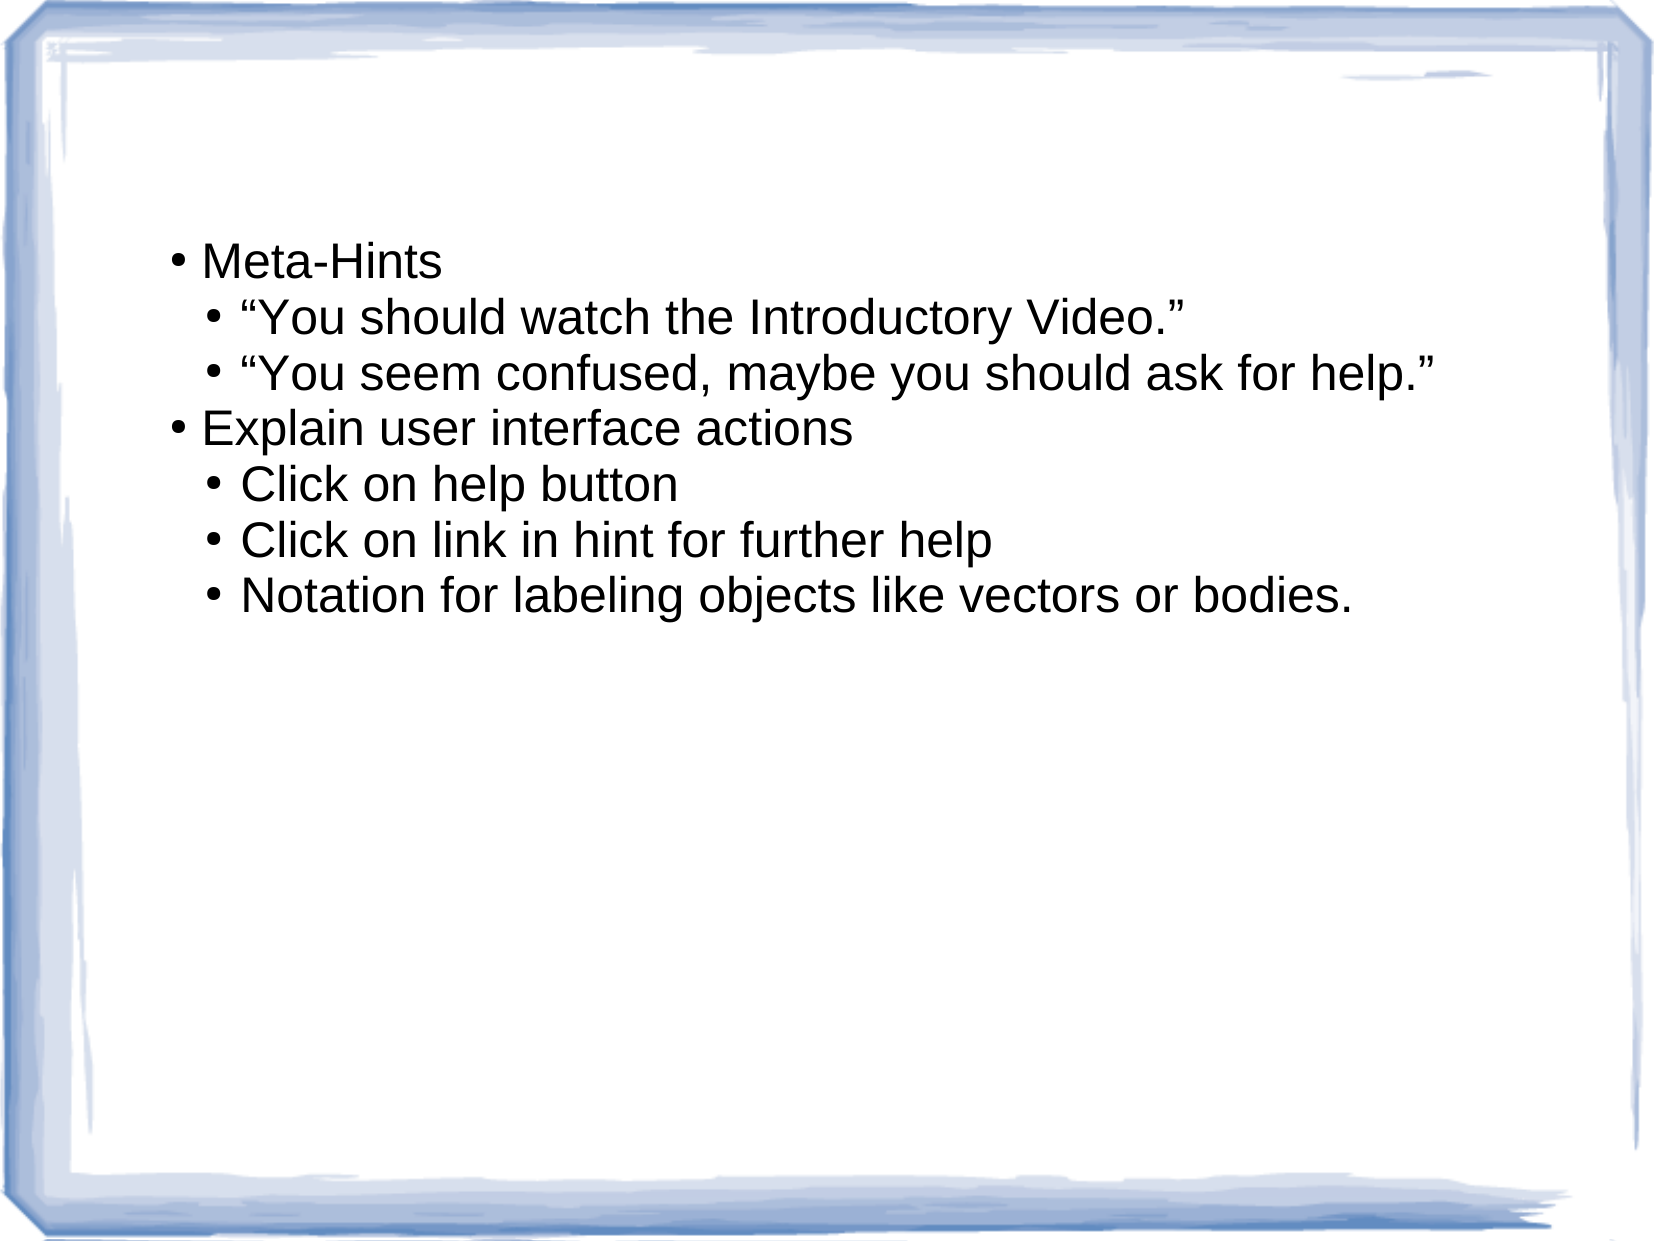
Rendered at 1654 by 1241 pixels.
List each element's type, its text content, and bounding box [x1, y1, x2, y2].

subtitle Meta-Hints “You should watch the Introductory Video.” “You seem confused, maybe you should ask for help.” Explain user interface actions Click on help button Click on link in hint for further help Notation for labeling objects like vectors or bodies. [169, 181, 1520, 676]
picture [0, 0, 1654, 1241]
